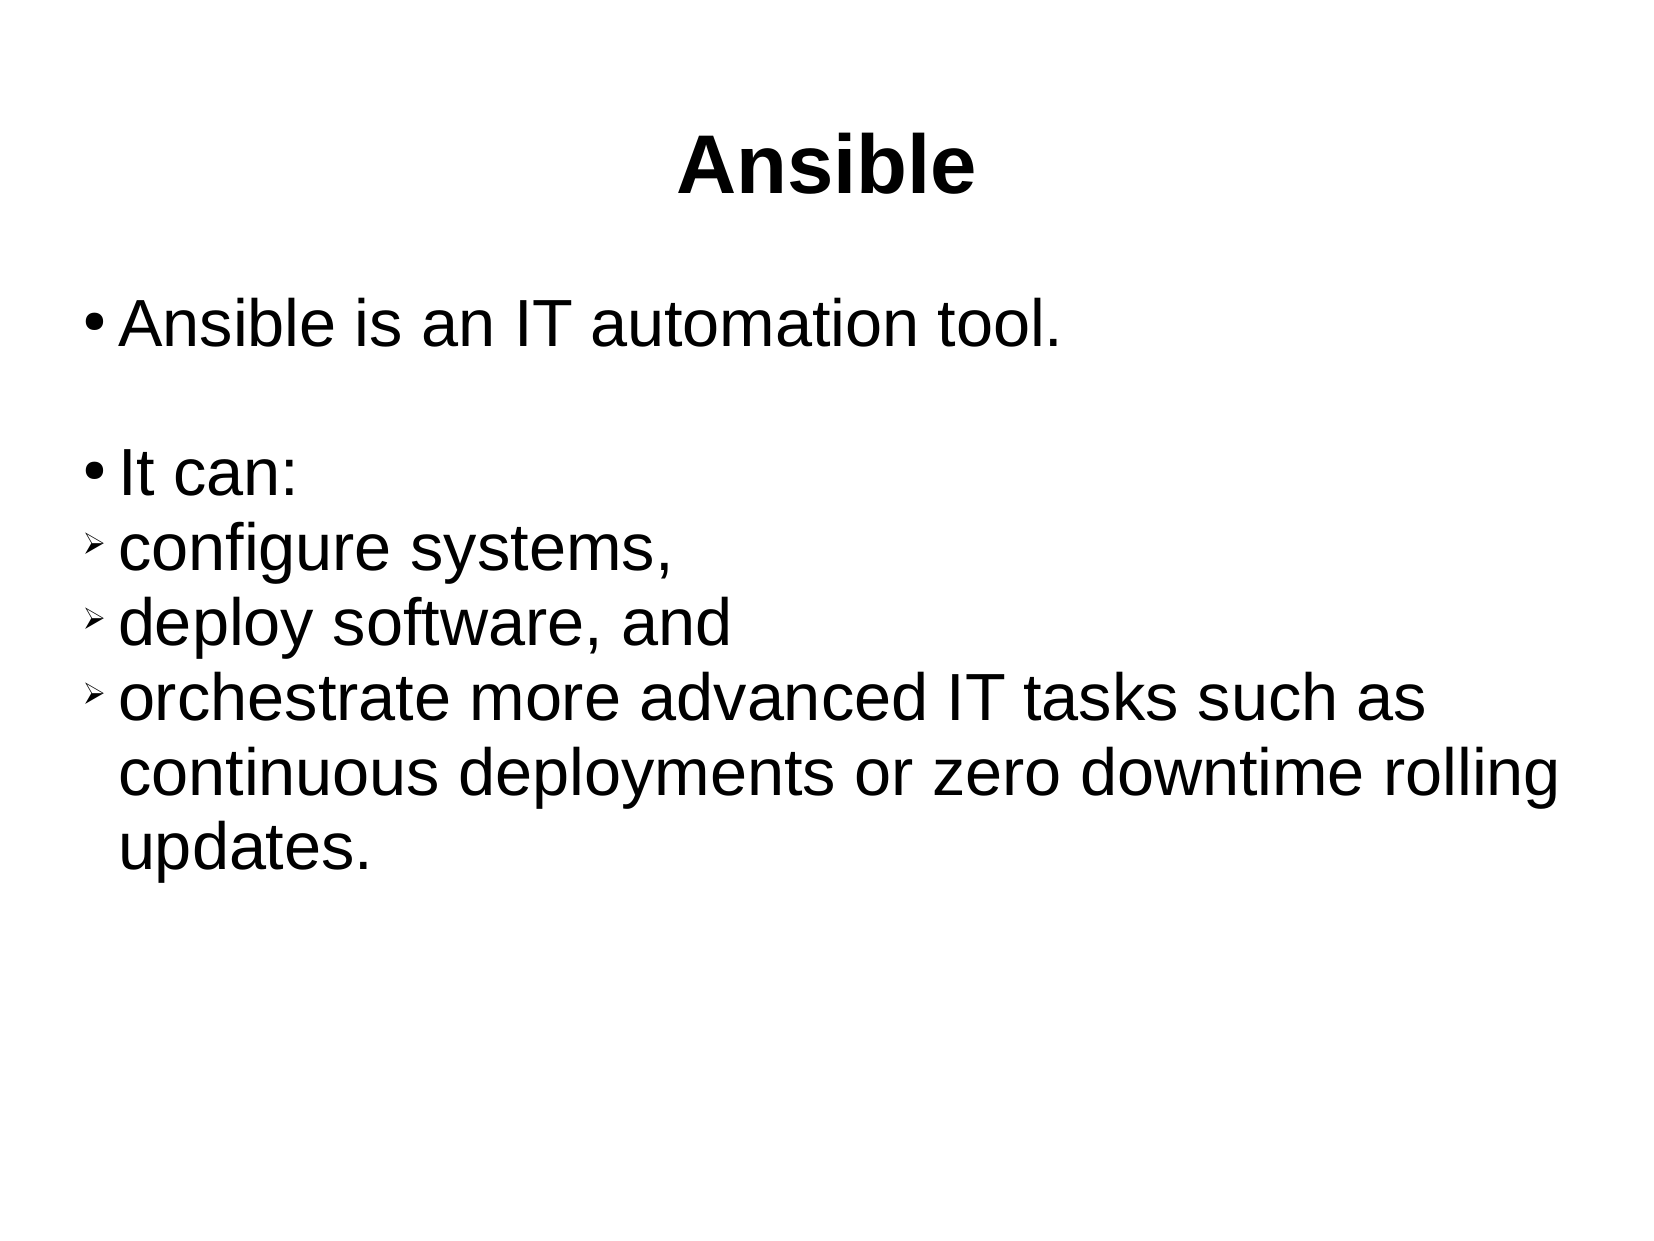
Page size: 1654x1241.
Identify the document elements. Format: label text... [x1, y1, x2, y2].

subtitle Ansible Ansible is an IT automation tool. It can: configure systems, deploy software, and orchestrate more advanced IT tasks such as continuous deployments or zero downtime rolling updates. [82, 118, 1571, 1079]
